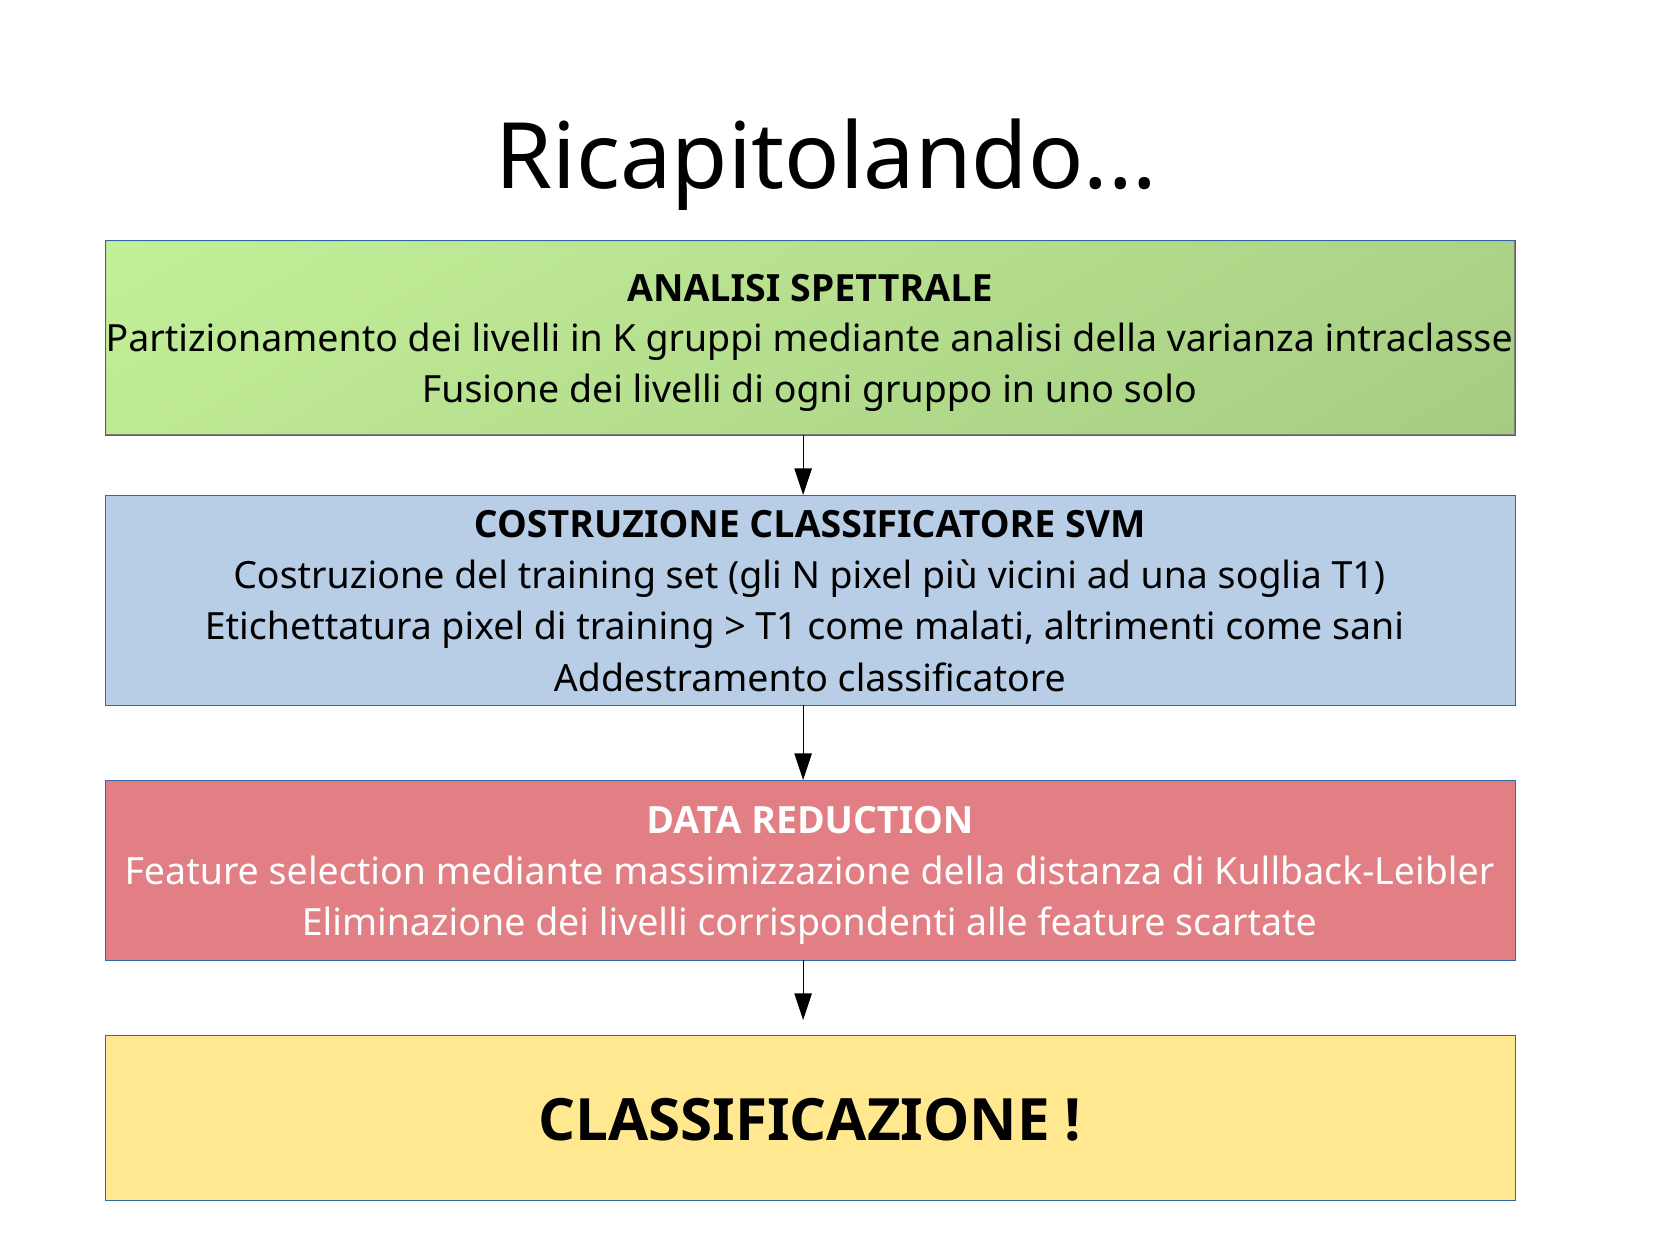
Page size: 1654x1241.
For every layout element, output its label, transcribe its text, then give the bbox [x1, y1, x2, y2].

title Ricapitolando... [82, 49, 1571, 257]
text_box DATA REDUCTION Feature selection mediante massimizzazione della distanza di Kullback-Leibler Eliminazione dei livelli corrispondenti alle feature scartate [105, 780, 1516, 961]
text_box COSTRUZIONE CLASSIFICATORE SVM Costruzione del training set (gli N pixel più vicini ad una soglia T1) Etichettatura pixel di training > T1 come malati, altrimenti come sani Addestramento classificatore [105, 495, 1516, 706]
text_box ANALISI SPETTRALE Partizionamento dei livelli in K gruppi mediante analisi della varianza intraclasse Fusione dei livelli di ogni gruppo in uno solo [105, 240, 1516, 436]
text_box CLASSIFICAZIONE ! [105, 1035, 1516, 1201]
